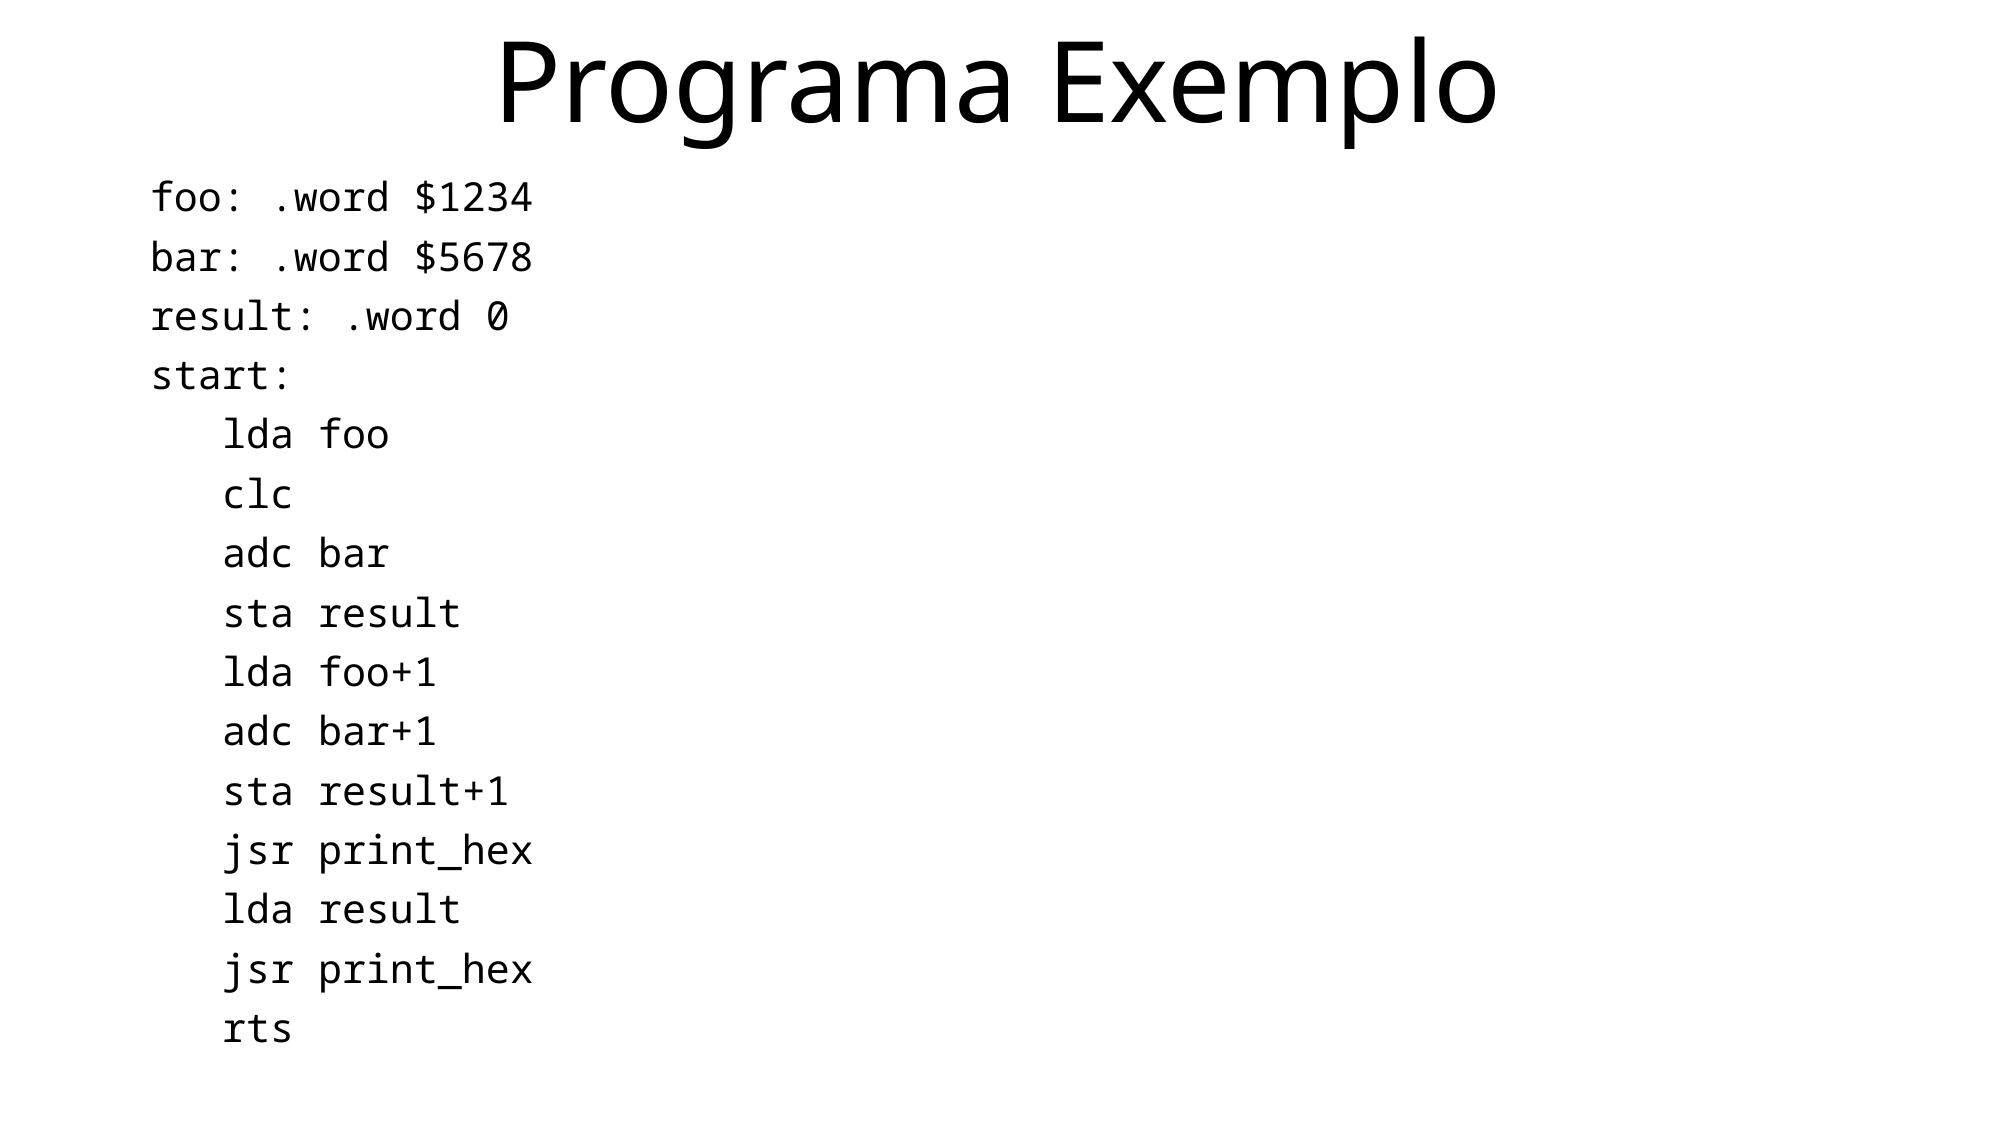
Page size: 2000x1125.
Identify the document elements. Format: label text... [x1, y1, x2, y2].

title Programa Exemplo [135, 7, 1861, 165]
list foo: .word $1234 bar: .word $5678 result: .word 0 start: lda foo clc adc bar sta result lda foo+1 adc bar+1 sta result+1 jsr print_hex lda result jsr print_hex rts [135, 164, 1891, 1066]
